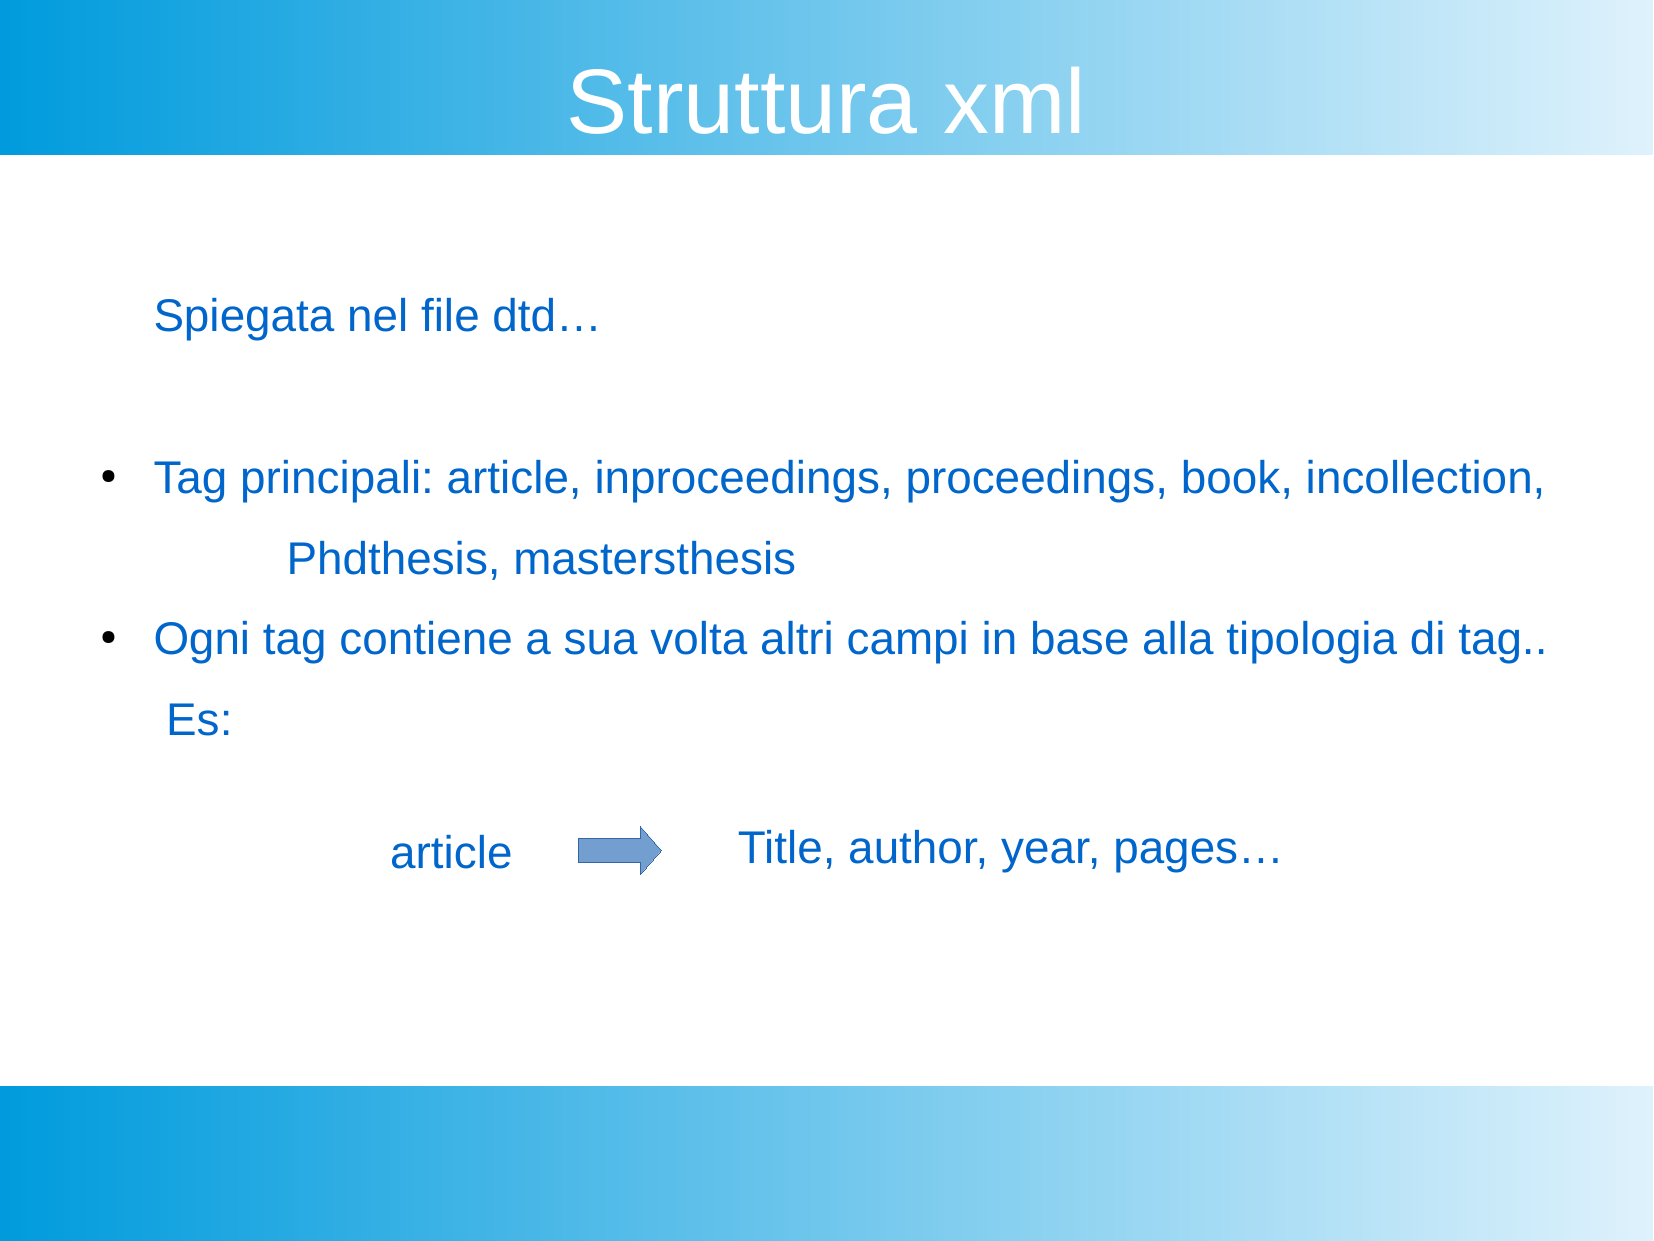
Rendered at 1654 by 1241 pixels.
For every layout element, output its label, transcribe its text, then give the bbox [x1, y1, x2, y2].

text_box [578, 826, 662, 875]
list Spiegata nel file dtd… Tag principali: article, inproceedings, proceedings, book, incollection, Phdthesis, mastersthesis Ogni tag contiene a sua volta altri campi in base alla tipologia di tag.. Es: [82, 290, 1571, 746]
text_box article [390, 826, 520, 879]
title Struttura xml [82, 49, 1571, 155]
text_box Title, author, year, pages… [723, 814, 1300, 882]
